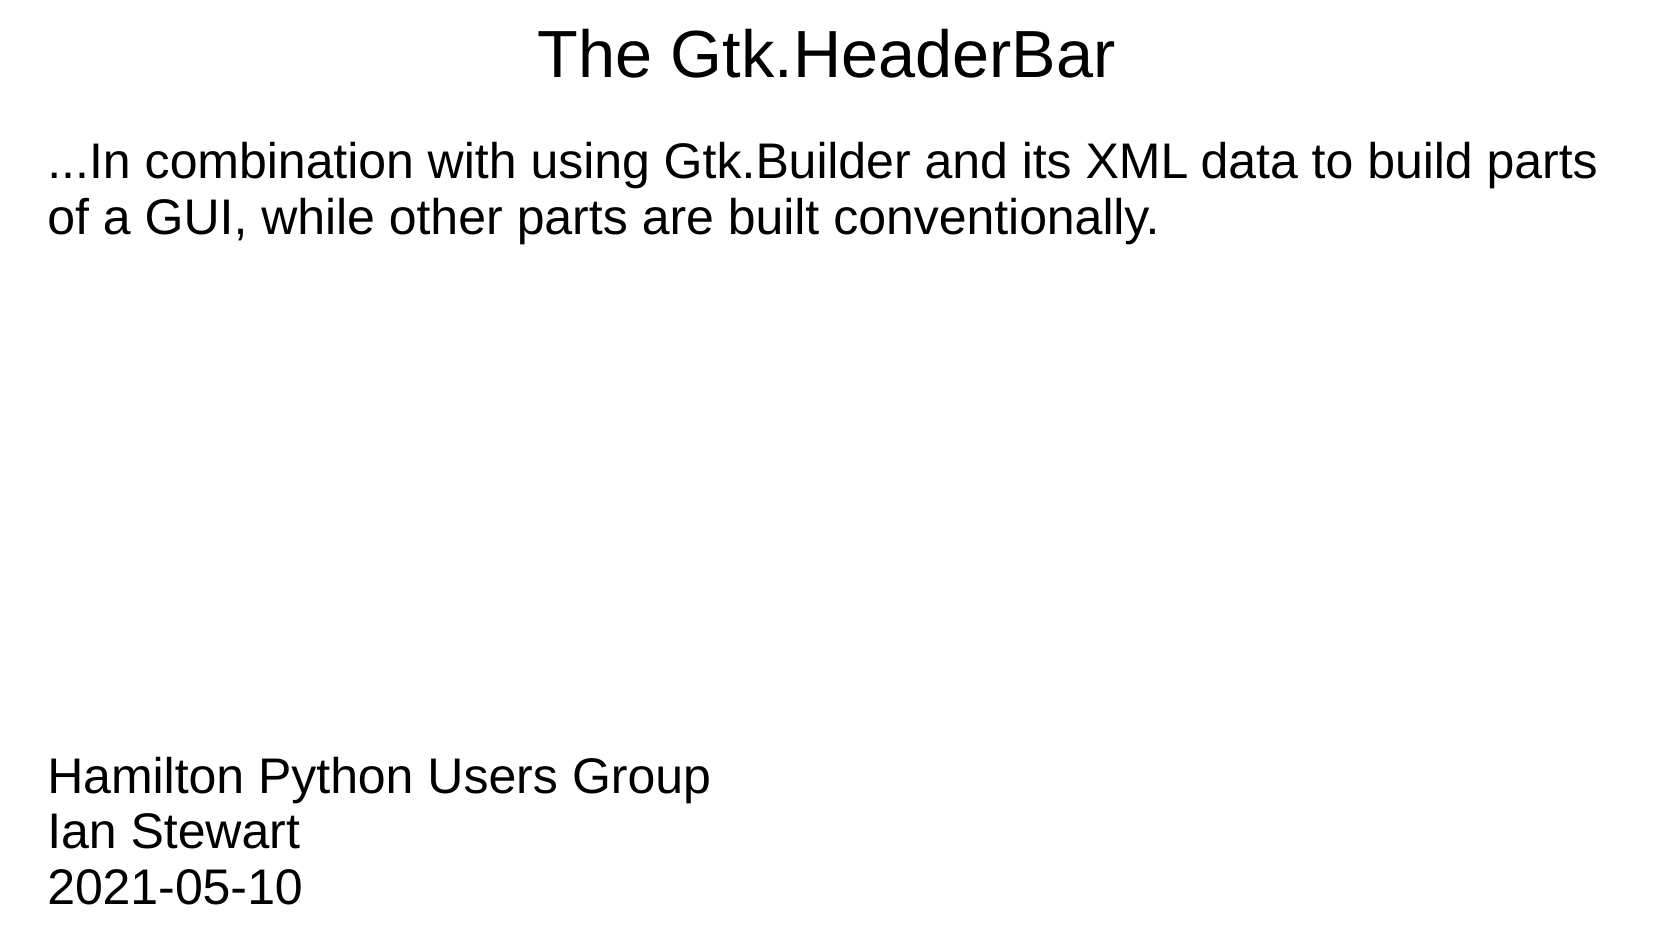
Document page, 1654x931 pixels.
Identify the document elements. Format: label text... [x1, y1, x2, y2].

text_box Hamilton Python Users Group Ian Stewart 2021-05-10 [47, 747, 1607, 916]
title The Gtk.HeaderBar [82, 16, 1571, 92]
subtitle ...In combination with using Gtk.Builder and its XML data to build parts of a GUI, while other parts are built conventionally. [47, 133, 1607, 357]
